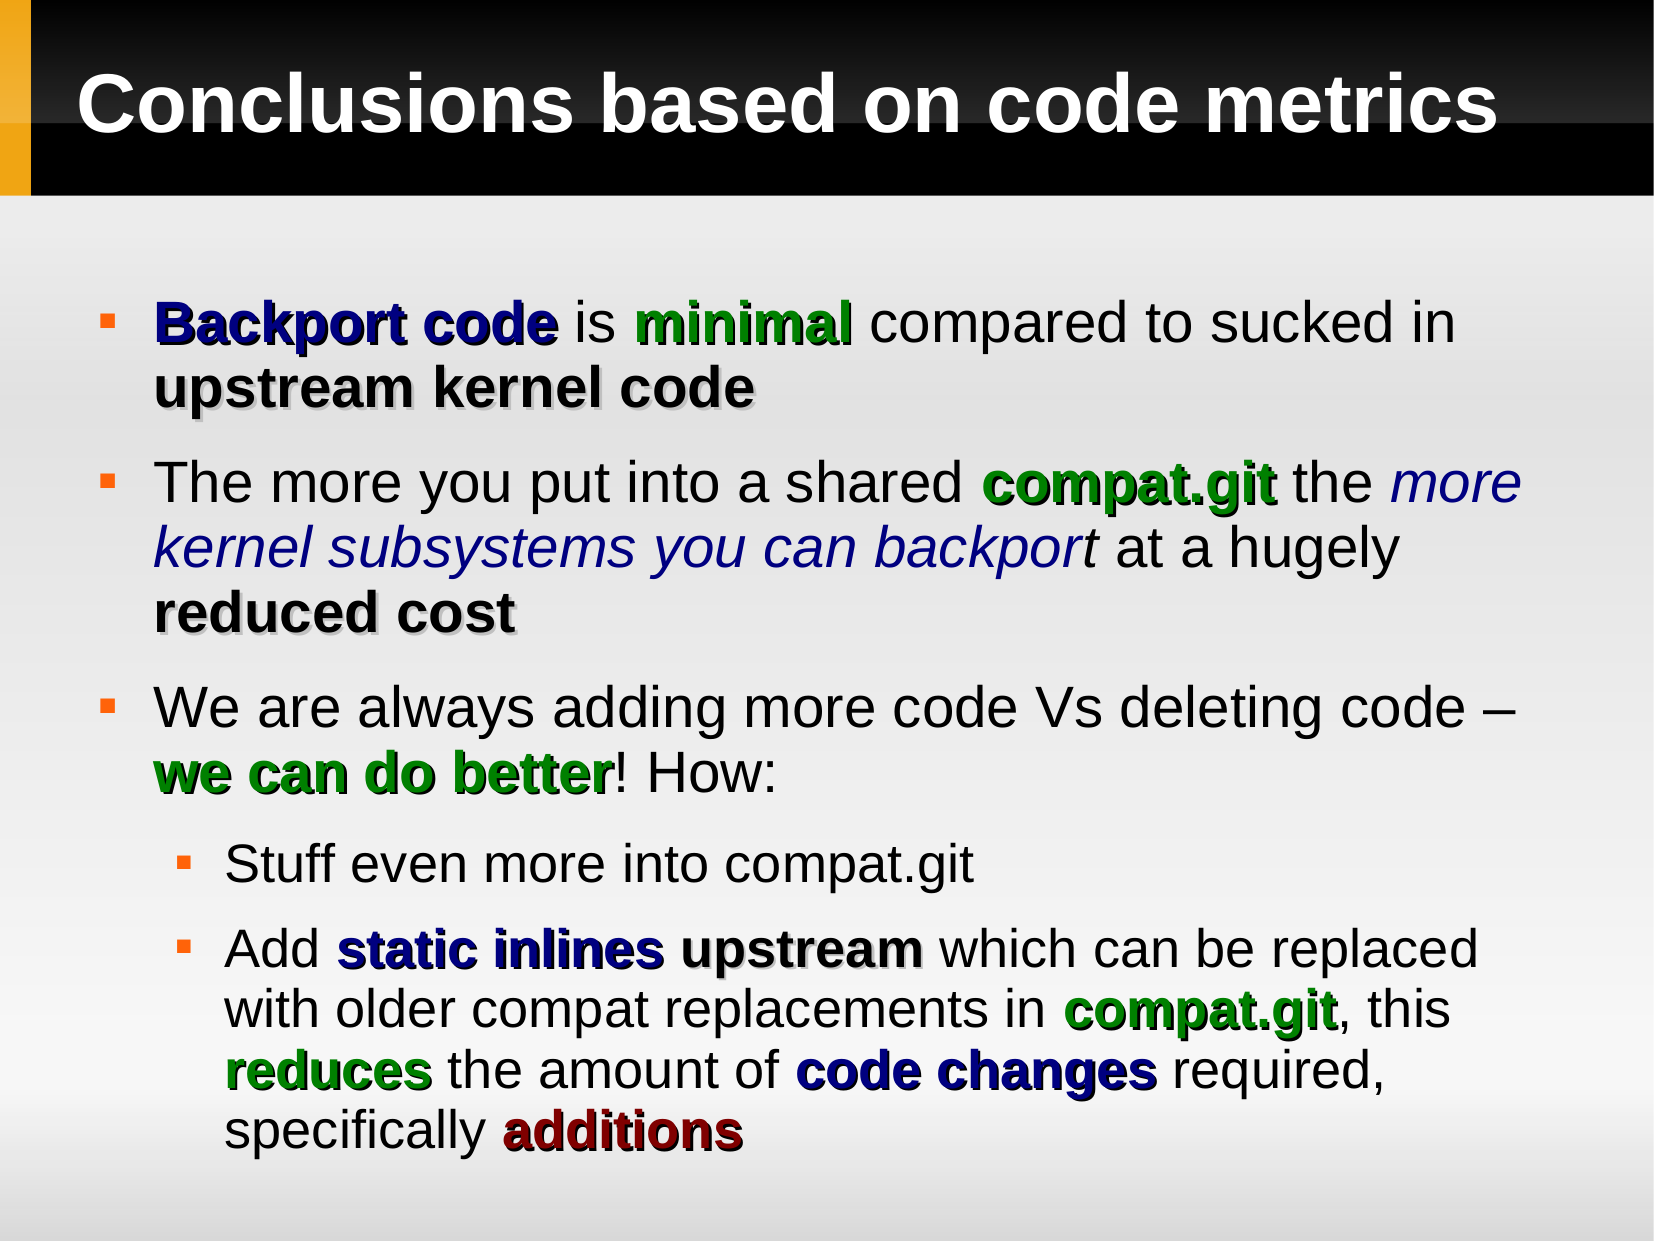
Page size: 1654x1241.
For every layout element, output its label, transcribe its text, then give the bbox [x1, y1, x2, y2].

picture [0, 0, 1654, 1241]
title Conclusions based on code metrics [76, 0, 1565, 208]
list Backport code is minimal compared to sucked in upstream kernel code The more you put into a shared compat.git the more kernel subsystems you can backport at a hugely reduced cost We are always adding more code Vs deleting code – we can do better! How: Stuff even more into compat.git Add static inlines upstream which can be replaced with older compat replacements in compat.git, this reduces the amount of code changes required, specifically additions [82, 290, 1571, 1161]
